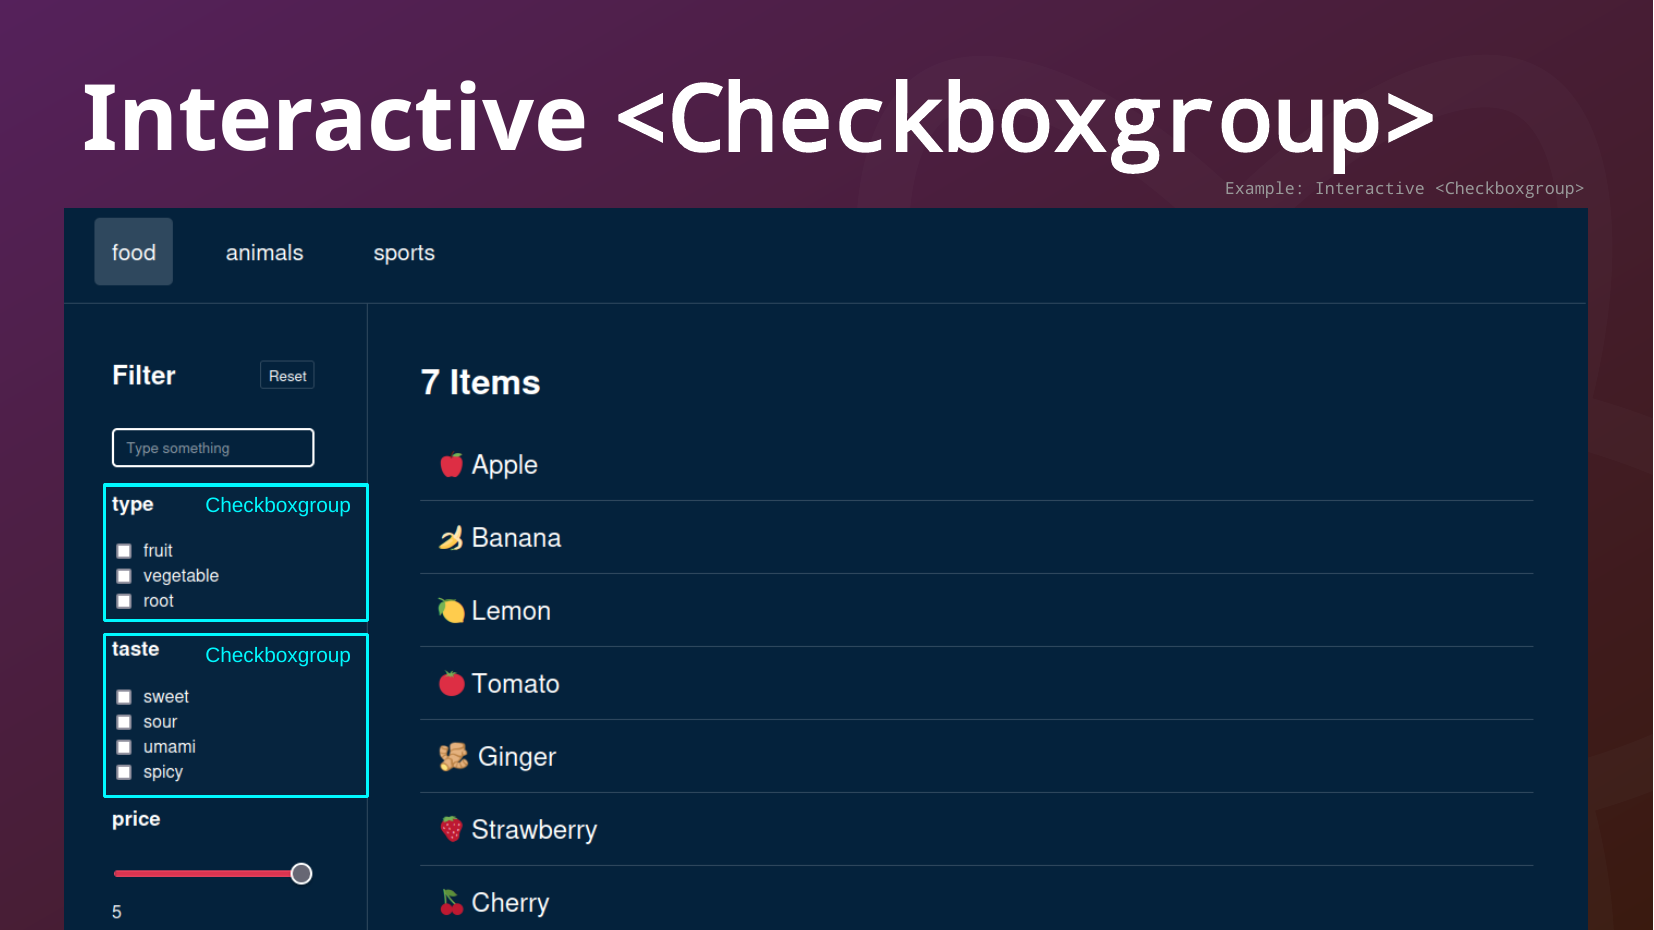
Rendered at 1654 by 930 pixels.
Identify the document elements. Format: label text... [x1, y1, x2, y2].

title Interactive <Checkboxgroup> [82, 37, 1571, 193]
text_box Checkboxgroup [104, 634, 368, 797]
text_box Example: Interactive <Checkboxgroup> [1149, 171, 1600, 226]
text_box Checkboxgroup [104, 484, 368, 621]
picture [64, 208, 1588, 930]
